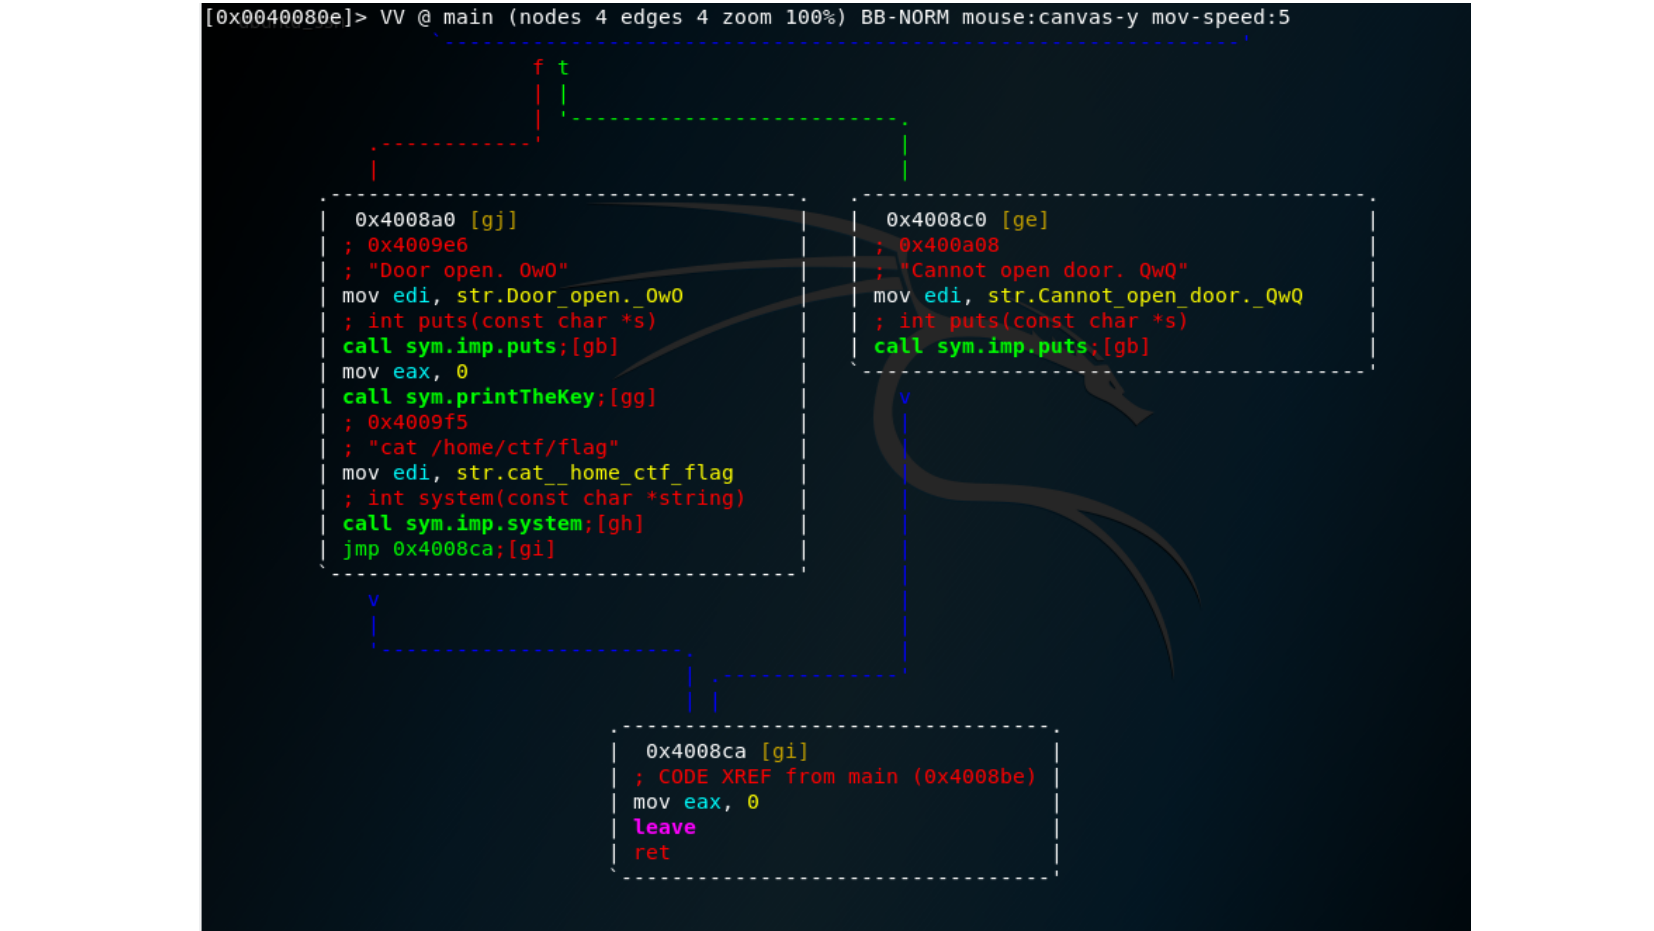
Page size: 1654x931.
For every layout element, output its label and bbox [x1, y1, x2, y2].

picture [199, 3, 1471, 931]
